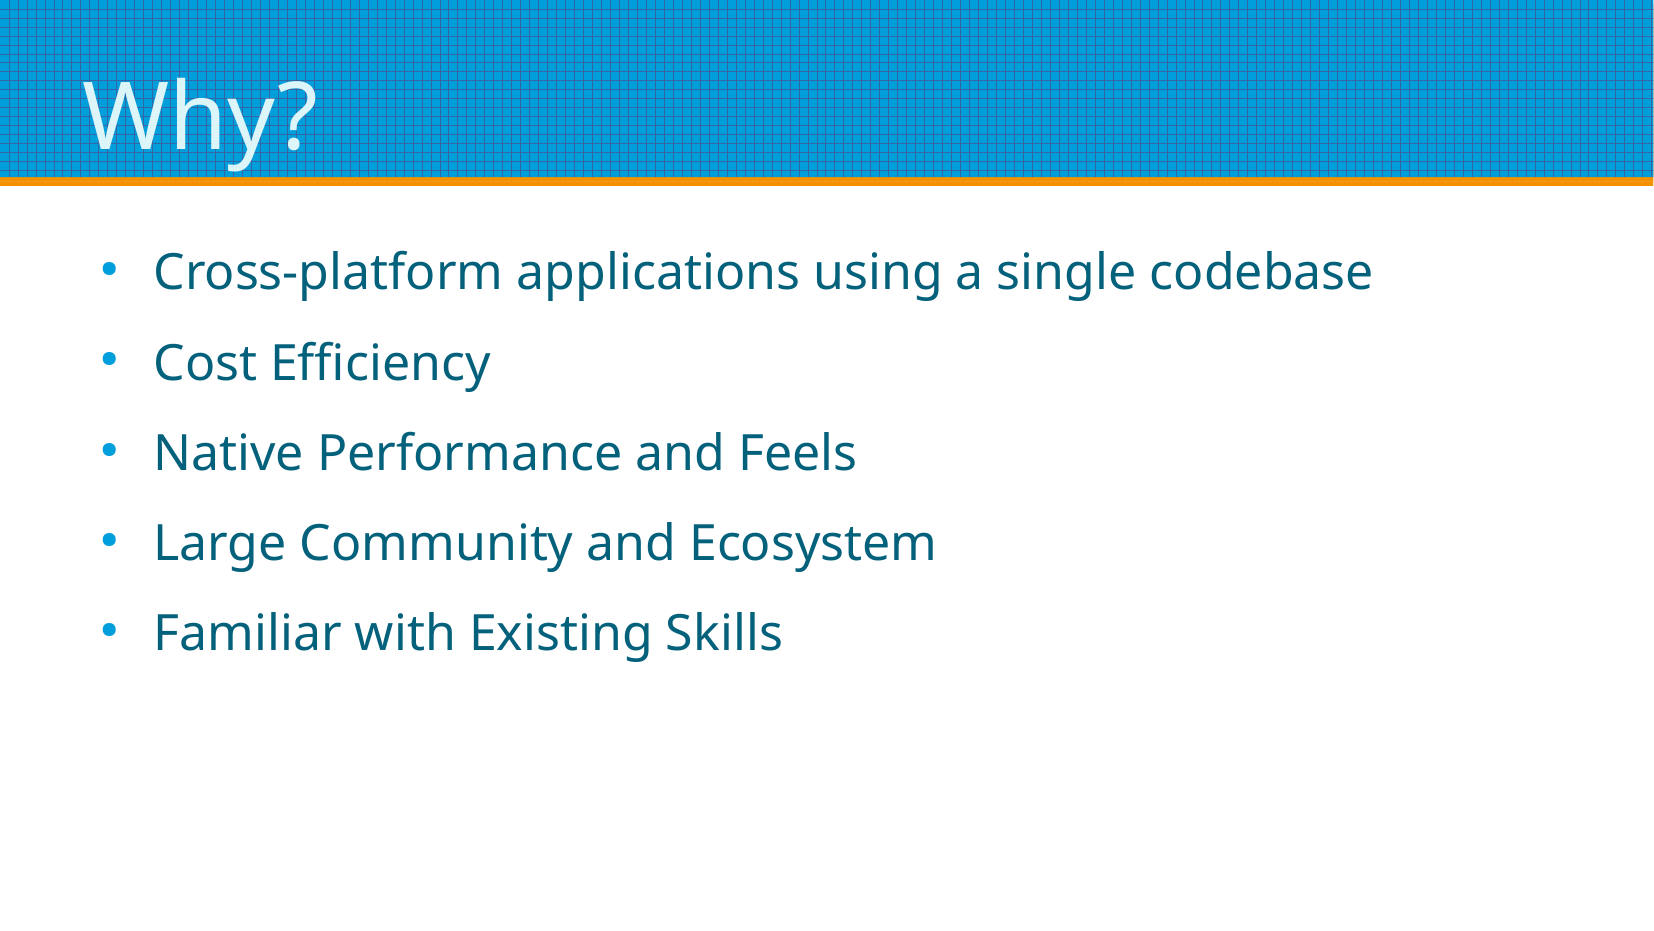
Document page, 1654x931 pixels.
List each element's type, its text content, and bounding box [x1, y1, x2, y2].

list Cross-platform applications using a single codebase Cost Efficiency Native Performance and Feels Large Community and Ecosystem Familiar with Existing Skills [82, 236, 1571, 813]
title Why? [82, 14, 1571, 178]
